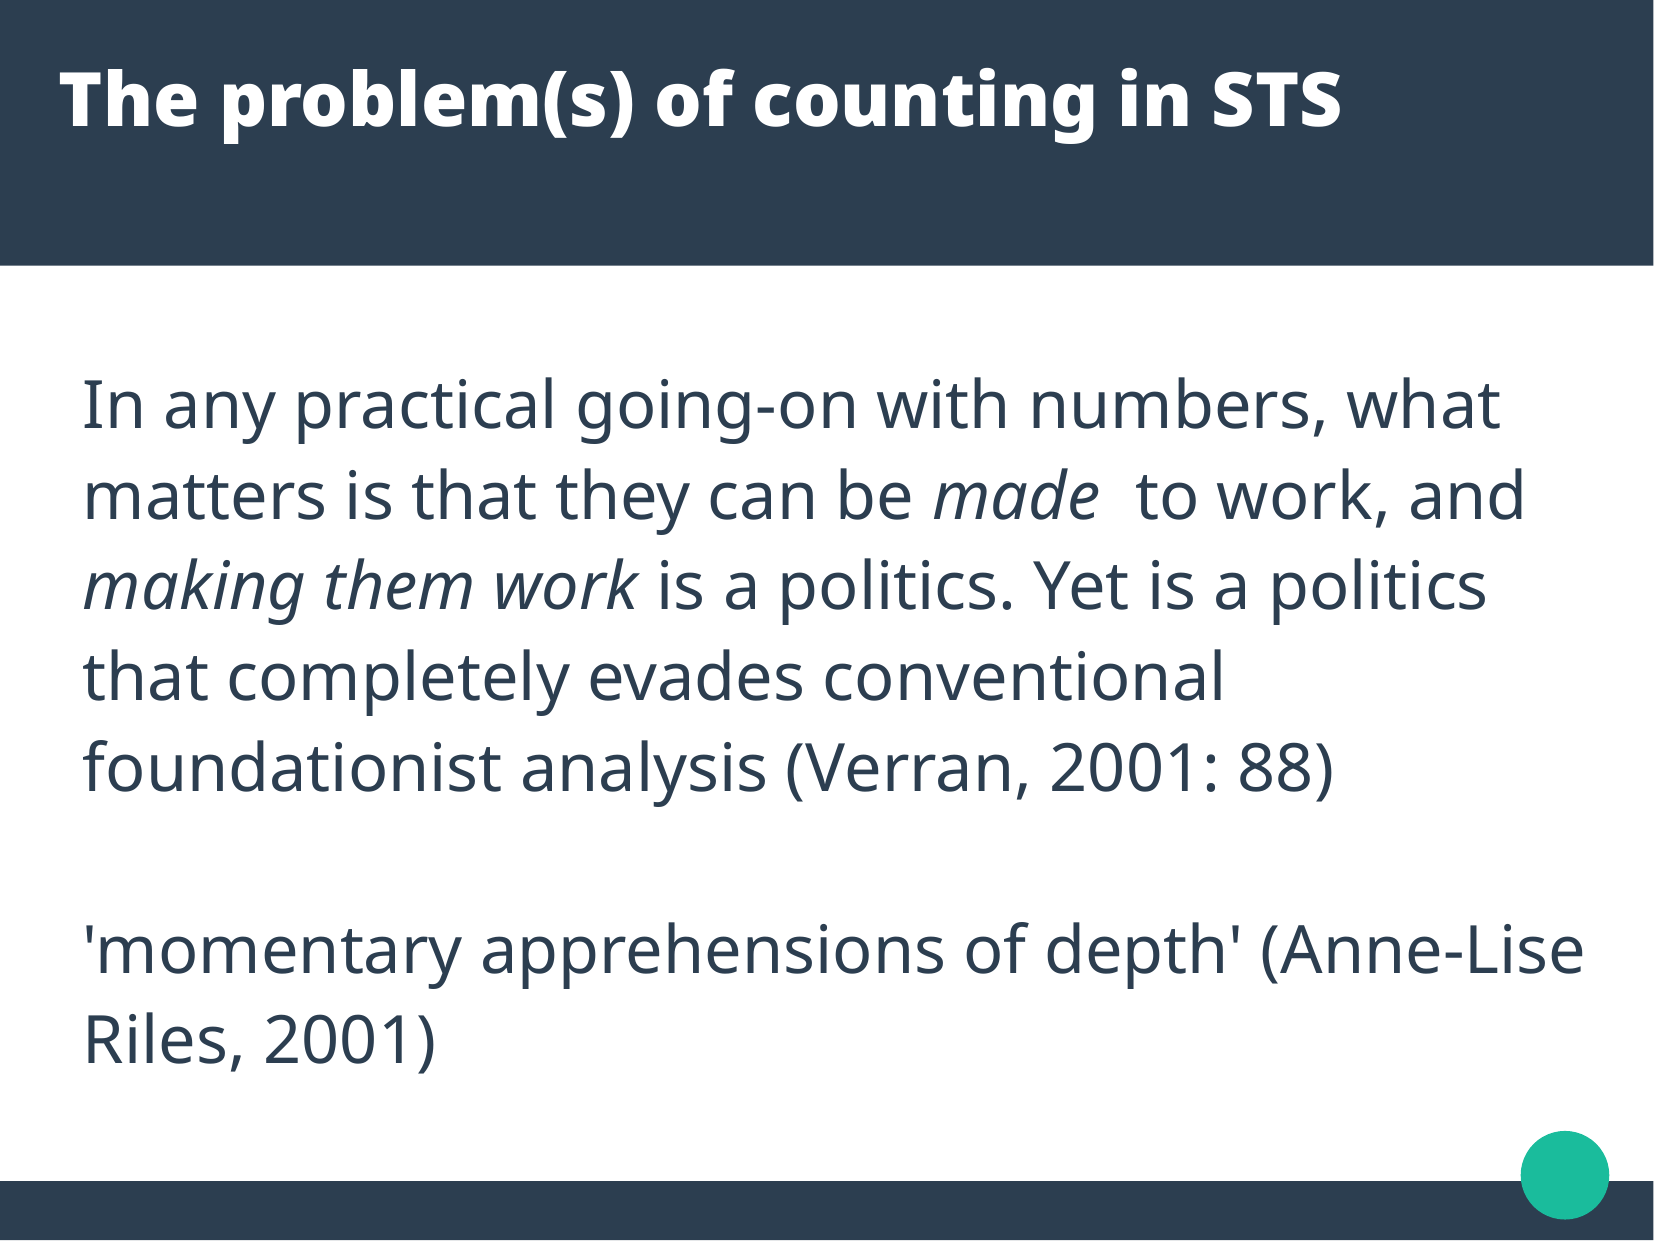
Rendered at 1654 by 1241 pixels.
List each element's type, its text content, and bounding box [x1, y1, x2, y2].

title The problem(s) of counting in STS [59, 0, 1548, 201]
subtitle In any practical going-on with numbers, what matters is that they can be made to work, and making them work is a politics. Yet is a politics that completely evades conventional foundationist analysis (Verran, 2001: 88) 'momentary apprehensions of depth' (Anne-Lise Riles, 2001) [82, 377, 1619, 1063]
